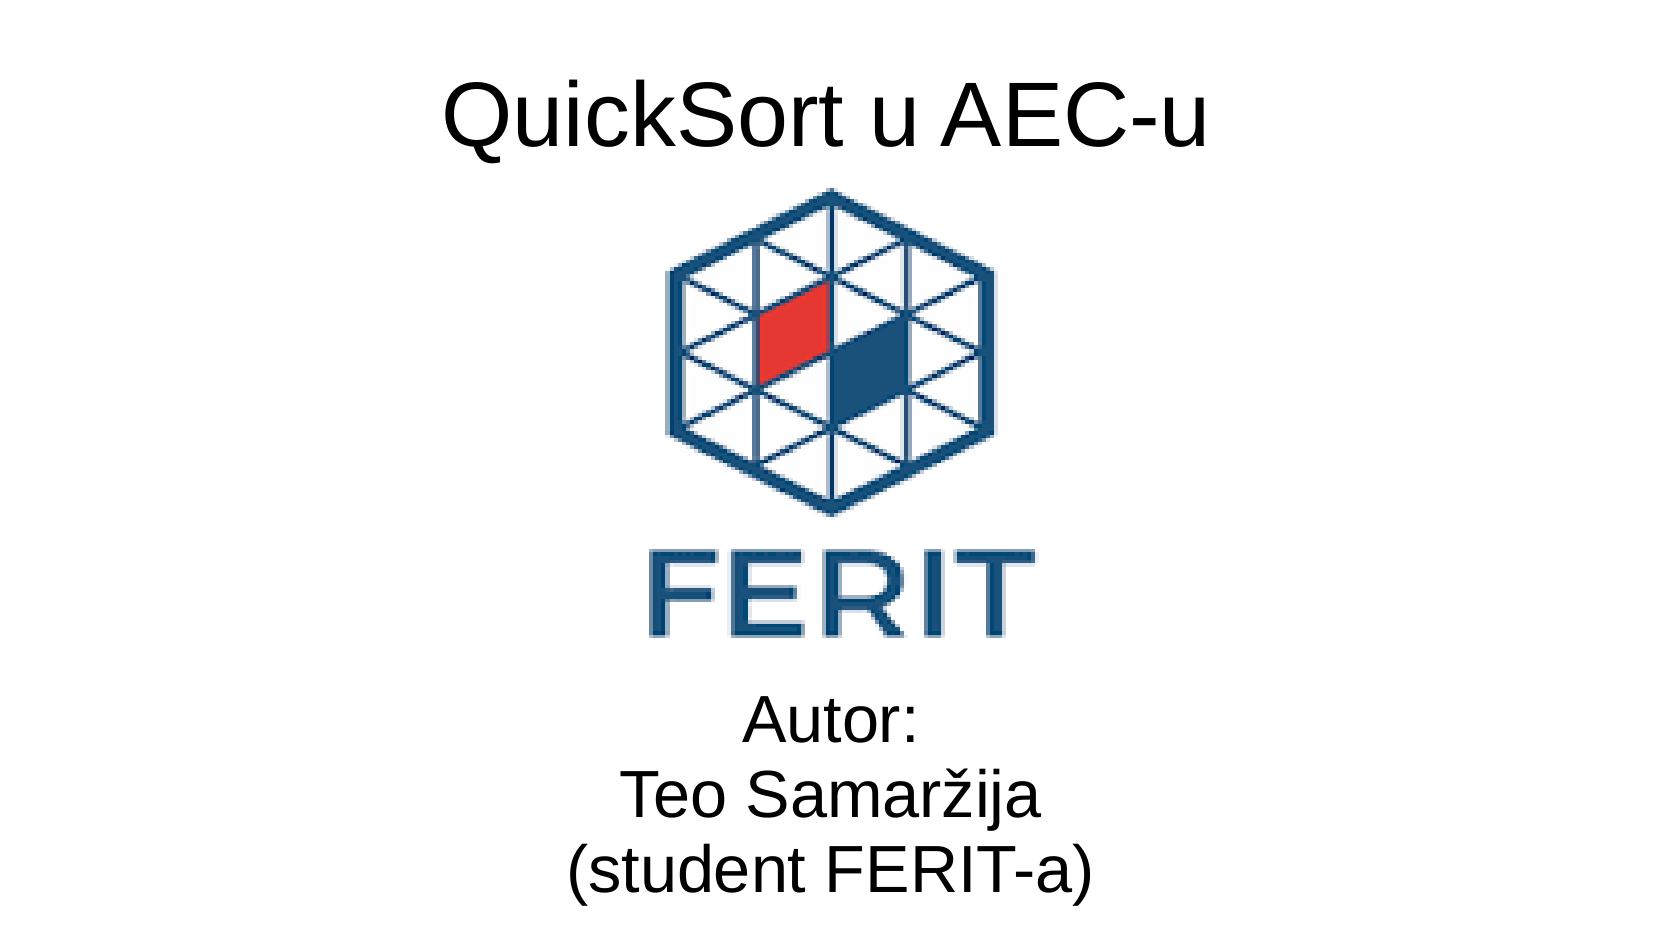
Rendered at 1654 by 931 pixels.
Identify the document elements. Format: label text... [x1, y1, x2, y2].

picture [555, 164, 1126, 661]
title QuickSort u AEC-u [82, 37, 1571, 193]
subtitle Autor: Teo Samaržija (student FERIT-a) [86, 375, 1576, 915]
